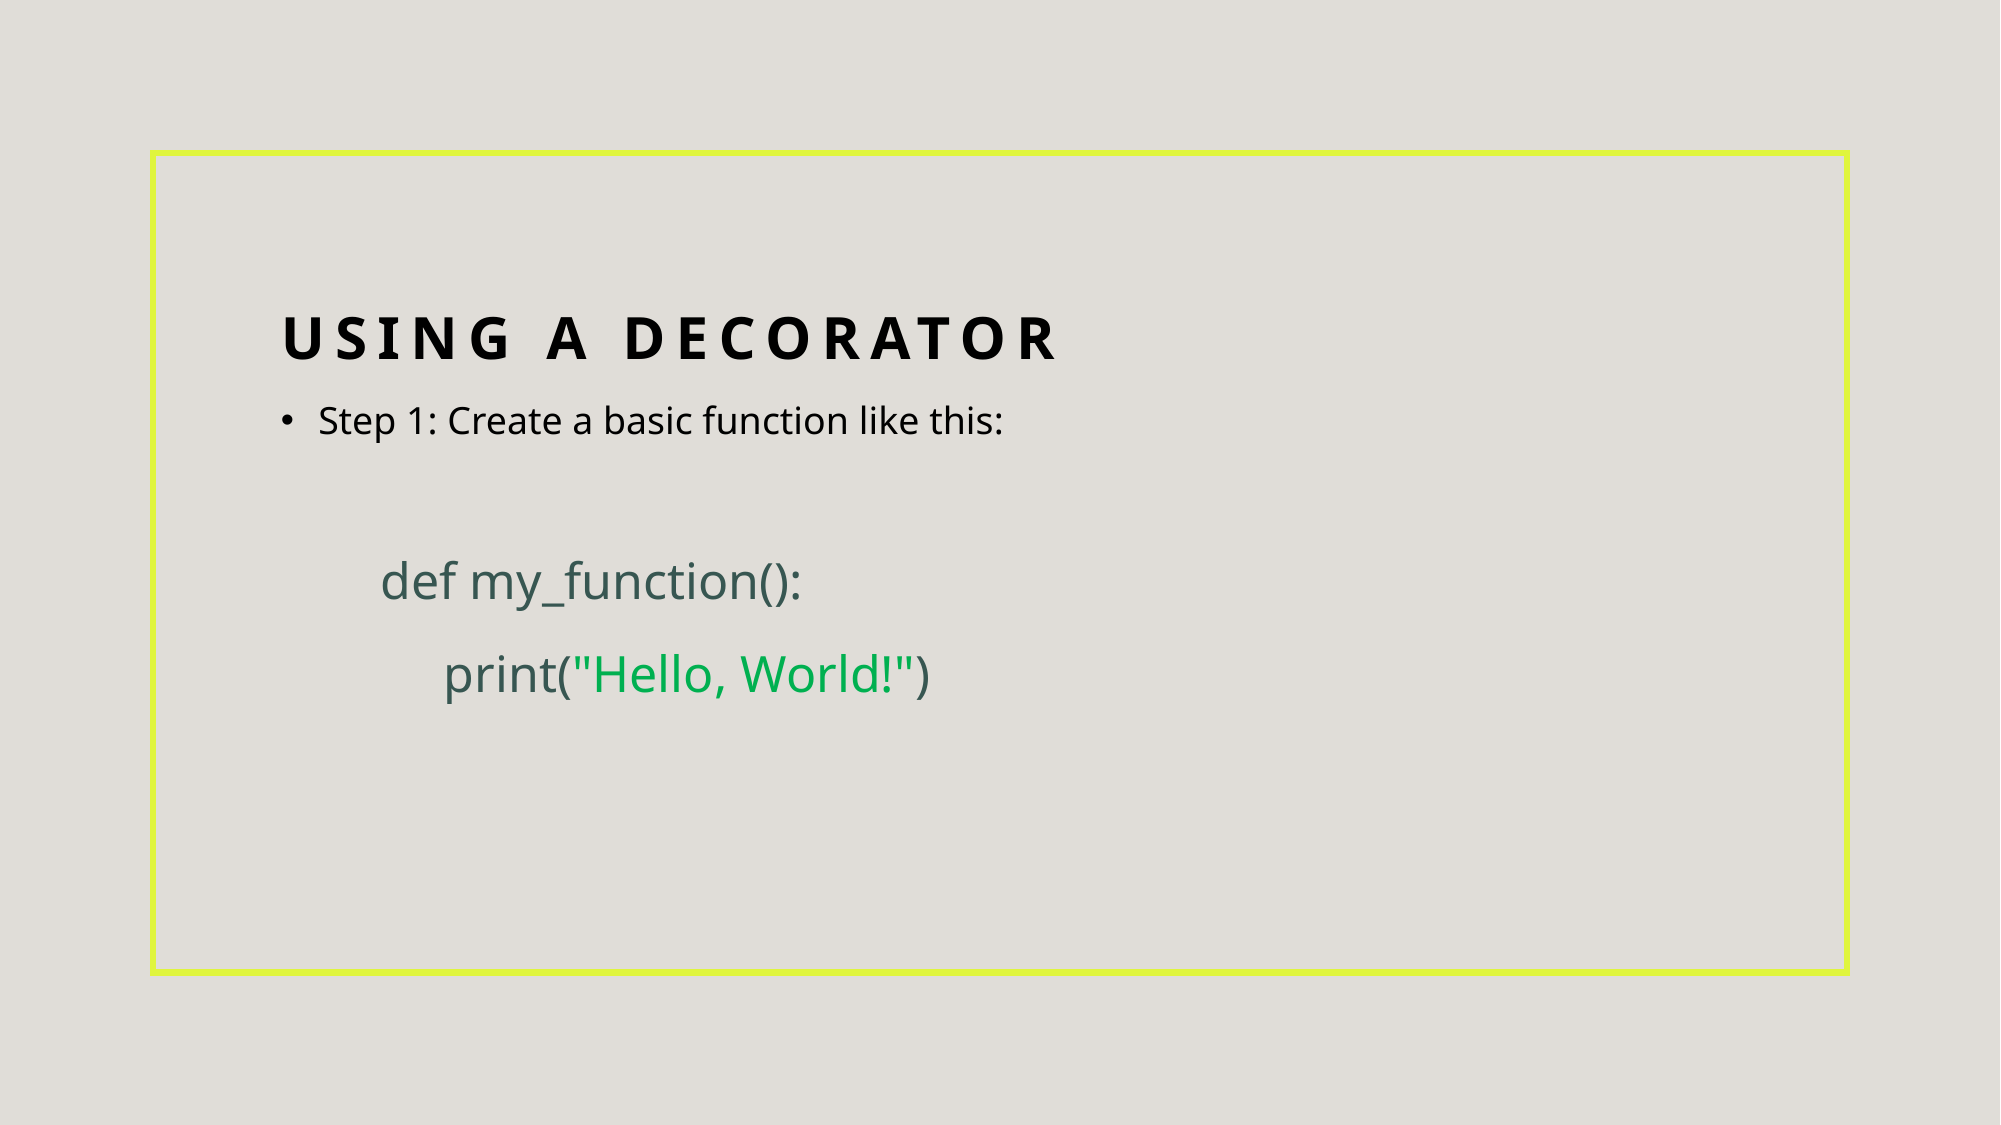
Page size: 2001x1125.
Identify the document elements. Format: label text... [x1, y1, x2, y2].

list Step 1: Create a basic function like this: def my_function(): print("Hello, World!") [265, 380, 1739, 917]
title USING A DECORATOR [265, 202, 1739, 379]
